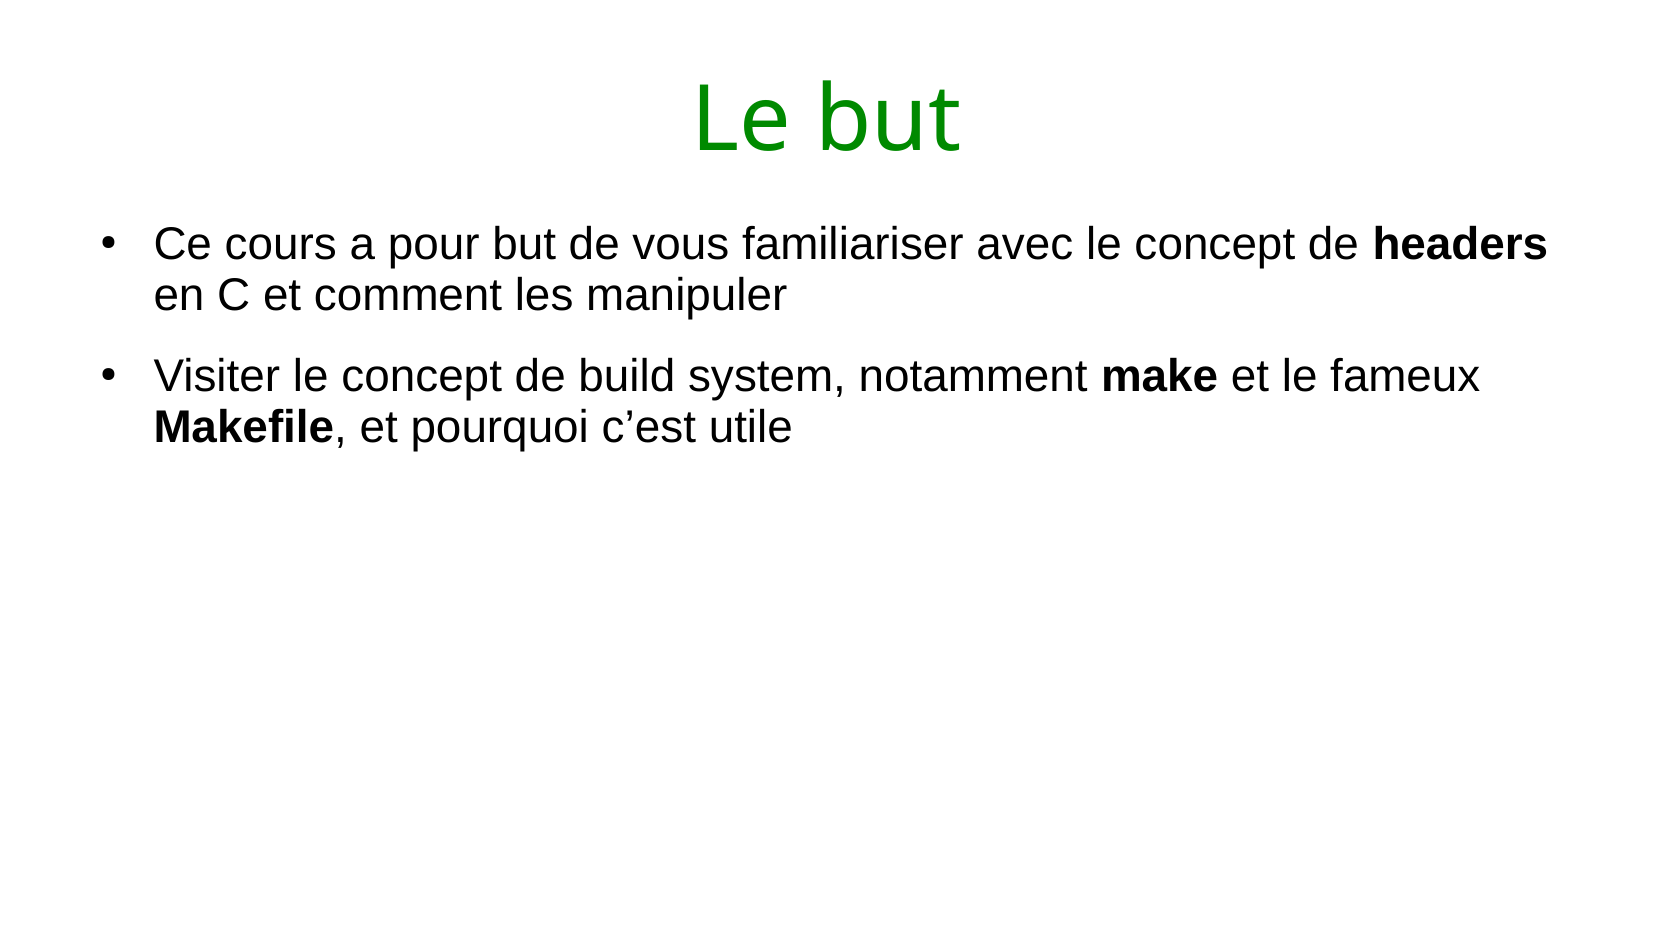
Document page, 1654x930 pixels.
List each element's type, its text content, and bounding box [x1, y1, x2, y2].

list Ce cours a pour but de vous familiariser avec le concept de headers en C et comment les manipuler Visiter le concept de build system, notamment make et le fameux Makefile, et pourquoi c’est utile [82, 217, 1571, 757]
title Le but [82, 37, 1571, 193]
